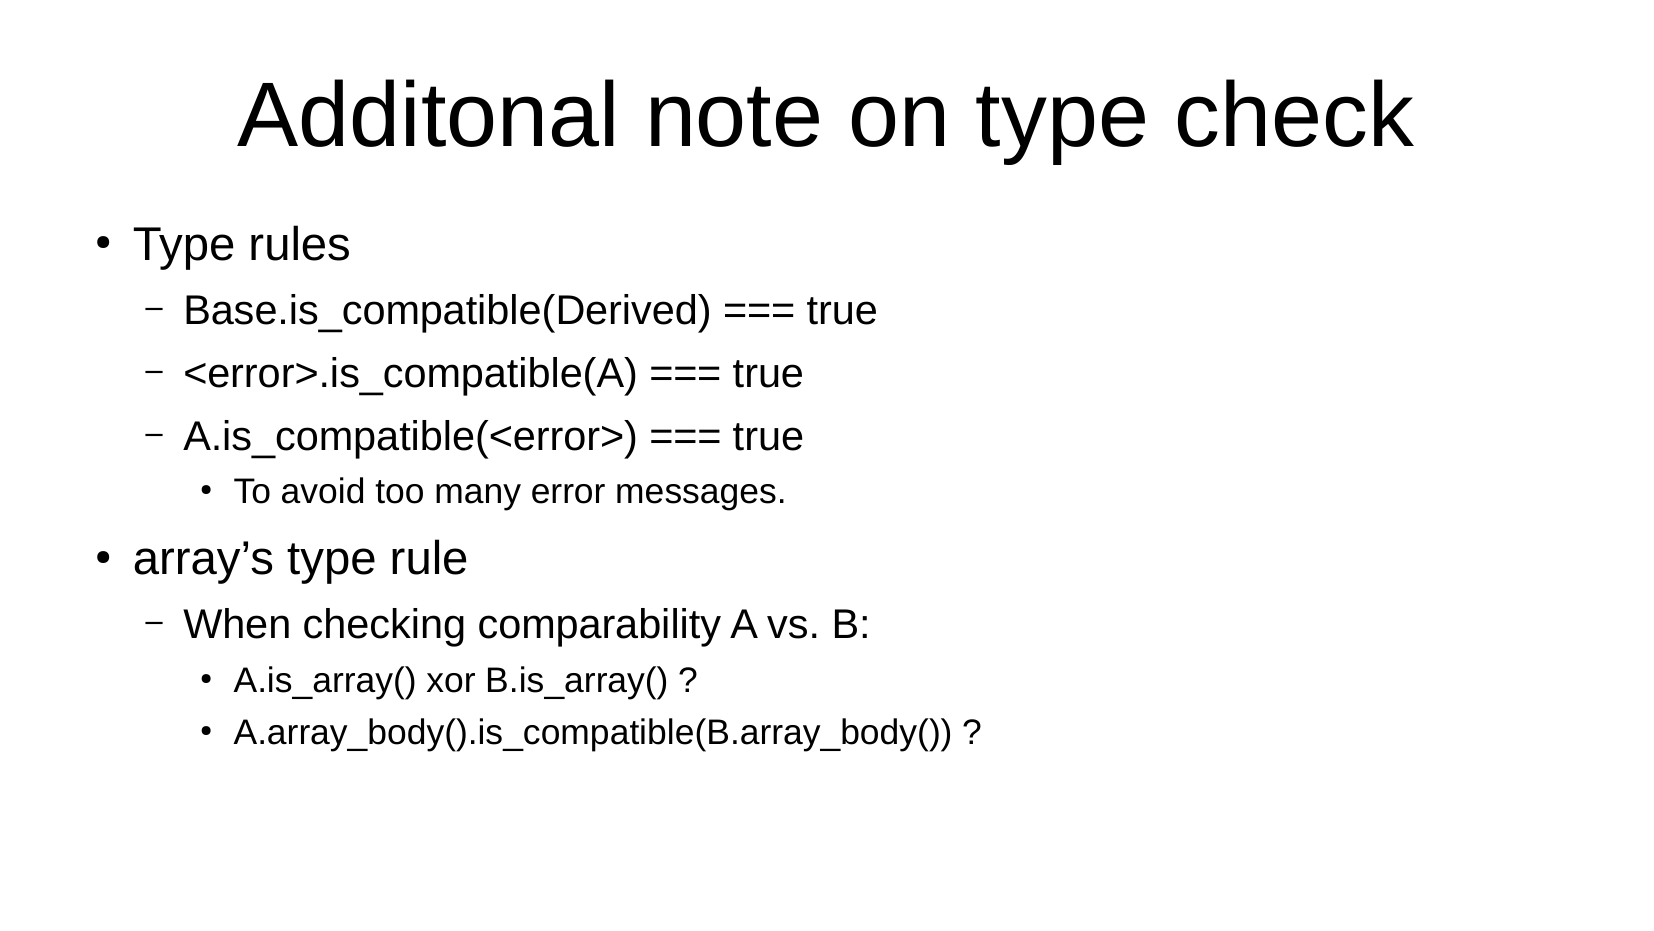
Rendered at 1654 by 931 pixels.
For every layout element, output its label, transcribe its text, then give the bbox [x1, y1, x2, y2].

title Additonal note on type check [82, 37, 1571, 193]
list Type rules Base.is_compatible(Derived) === true <error>.is_compatible(A) === true A.is_compatible(<error>) === true To avoid too many error messages. array’s type rule When checking comparability A vs. B: A.is_array() xor B.is_array() ? A.array_body().is_compatible(B.array_body()) ? [82, 217, 1571, 758]
